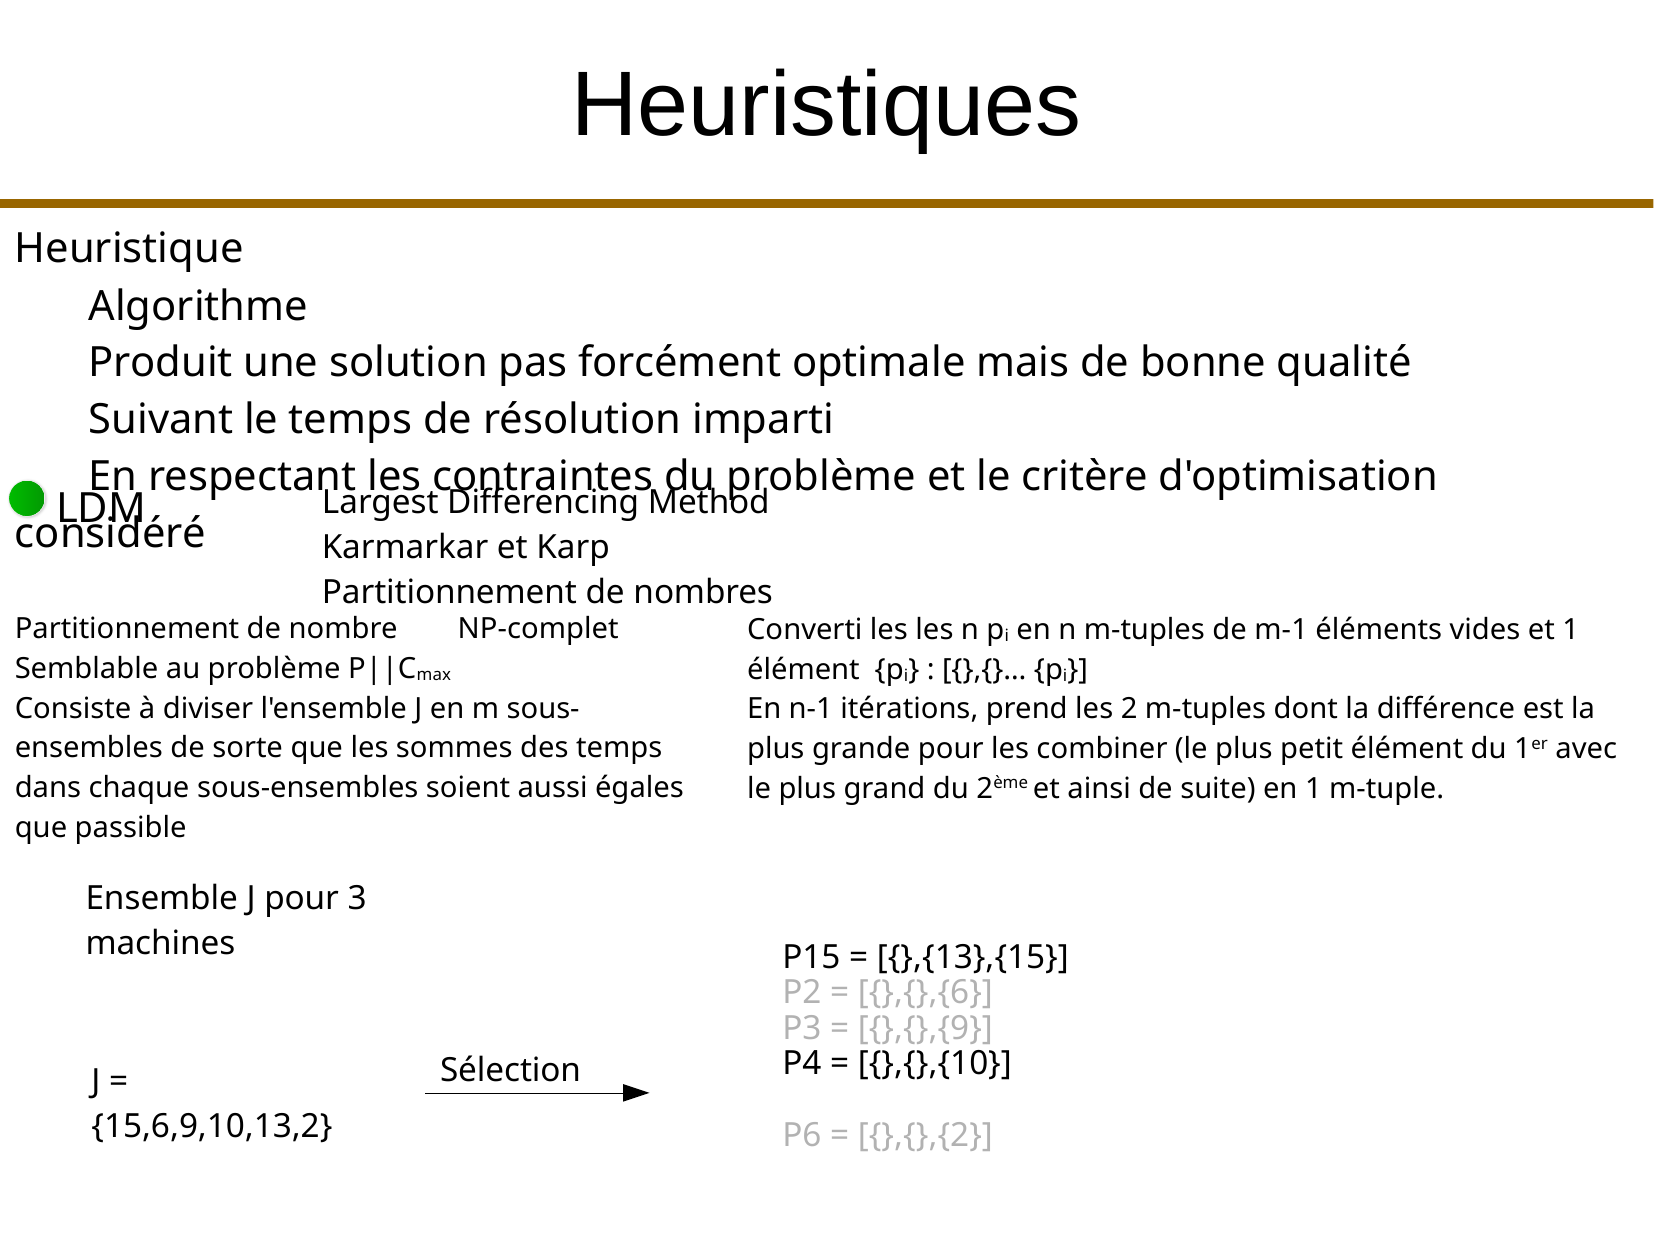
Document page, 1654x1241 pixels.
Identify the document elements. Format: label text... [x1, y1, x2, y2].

picture [6, 478, 50, 521]
text_box P2 = [{},{},{6}] [767, 961, 1028, 996]
text_box P4 = [{},{},{10}] [767, 1032, 1028, 1086]
text_box Sélection [425, 1038, 674, 1130]
title Heuristiques [82, 34, 1571, 174]
text_box P15 = [{},{13},{15}] [767, 925, 1123, 981]
text_box Ensemble J pour 3 machines [70, 866, 532, 920]
text_box P6 = [{},{},{2}] [767, 1103, 1028, 1157]
text_box Partitionnement de nombre NP-complet Semblable au problème P||Cmax Consiste à diviser l'ensemble J en m sous-ensembles de sorte que les sommes des temps dans chaque sous-ensembles soient aussi égales que passible [0, 599, 733, 793]
text_box J = {15,6,9,10,13,2} [76, 1049, 384, 1103]
text_box Largest Differencing Method Karmarkar et Karp Partitionnement de nombres [307, 470, 810, 600]
text_box LDM [41, 470, 237, 534]
text_box Converti les les n pi en n m-tuples de m-1 éléments vides et 1 élément {pi} : [{},{}… {pi}] En n-1 itérations, prend les 2 m-tuples dont la différence est la plus grande pour les combiner (le plus petit élément du 1er avec le plus grand du 2ème et ainsi de suite) en 1 m-tuple. [732, 600, 1654, 805]
text_box P3 = [{},{},{9}] [767, 996, 1028, 1032]
text_box Heuristique Algorithme Produit une solution pas forcément optimale mais de bonne qualité Suivant le temps de résolution imparti En respectant les contraintes du problème et le critère d'optimisation considéré [0, 210, 1654, 465]
